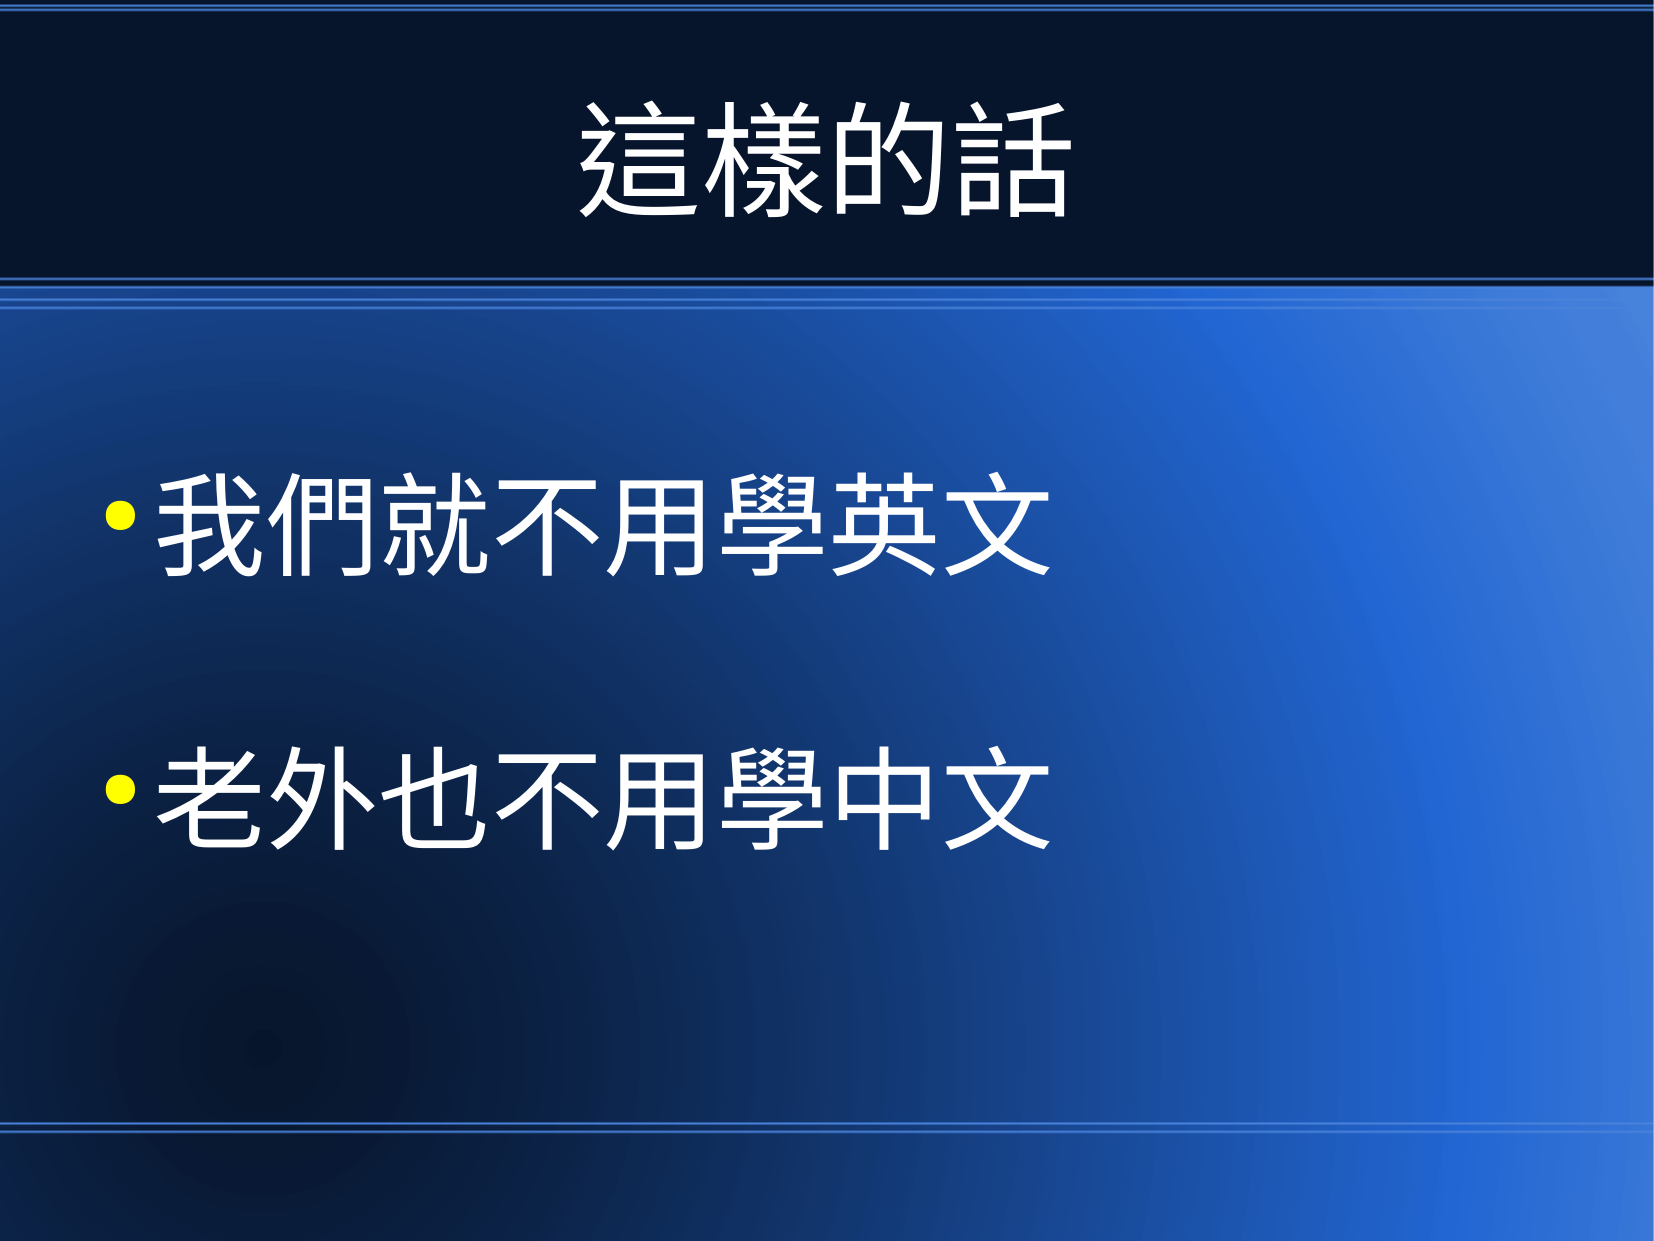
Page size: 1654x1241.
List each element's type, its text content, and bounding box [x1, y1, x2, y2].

picture [0, 0, 1654, 1241]
title 這樣的話 [82, 49, 1571, 257]
list 我們就不用學英文 老外也不用學中文 [82, 355, 1571, 1241]
